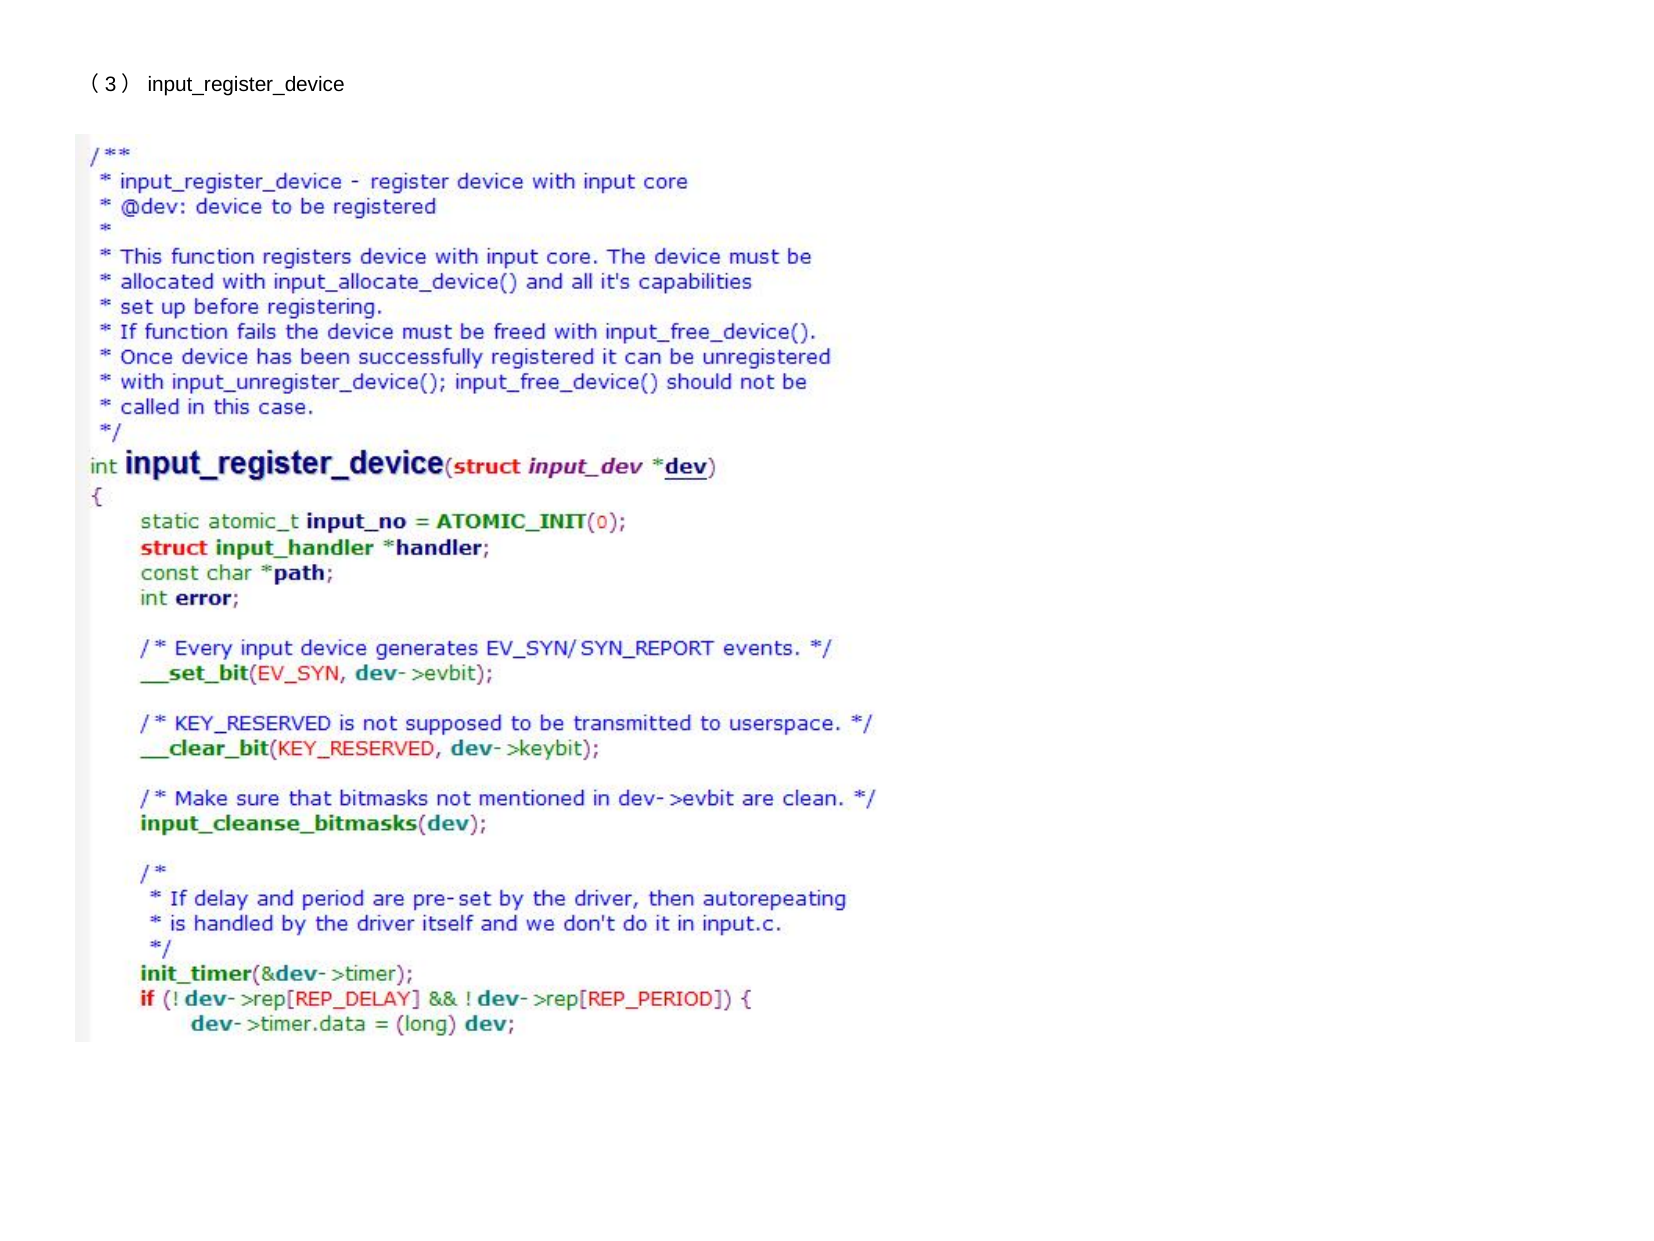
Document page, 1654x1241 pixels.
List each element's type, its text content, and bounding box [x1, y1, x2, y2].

picture [75, 134, 1111, 1042]
text_box （3）input_register_device [63, 60, 361, 106]
